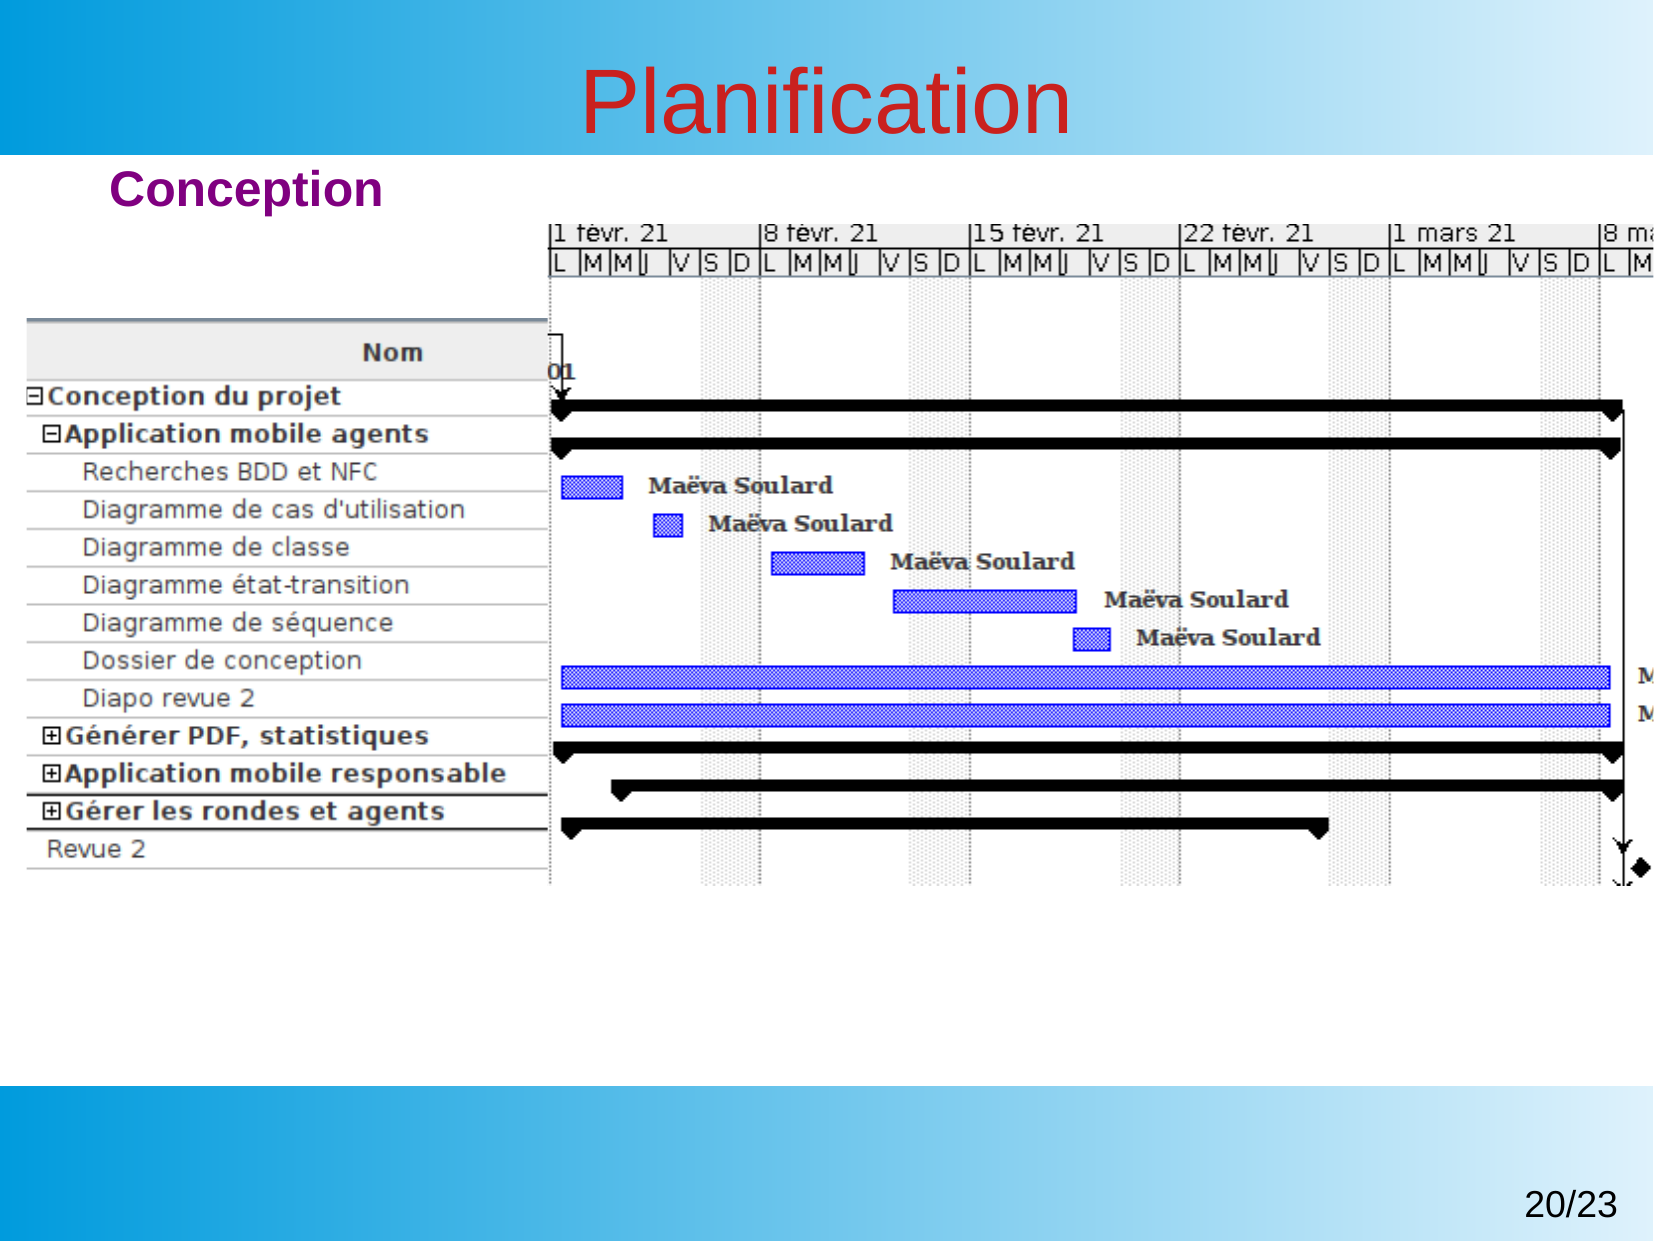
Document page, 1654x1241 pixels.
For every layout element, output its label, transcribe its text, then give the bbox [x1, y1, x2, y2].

title Planification [82, 49, 1571, 155]
picture [26, 224, 1654, 886]
text_box <numéro>/23 [1509, 1175, 1654, 1241]
text_box Conception [94, 154, 804, 225]
